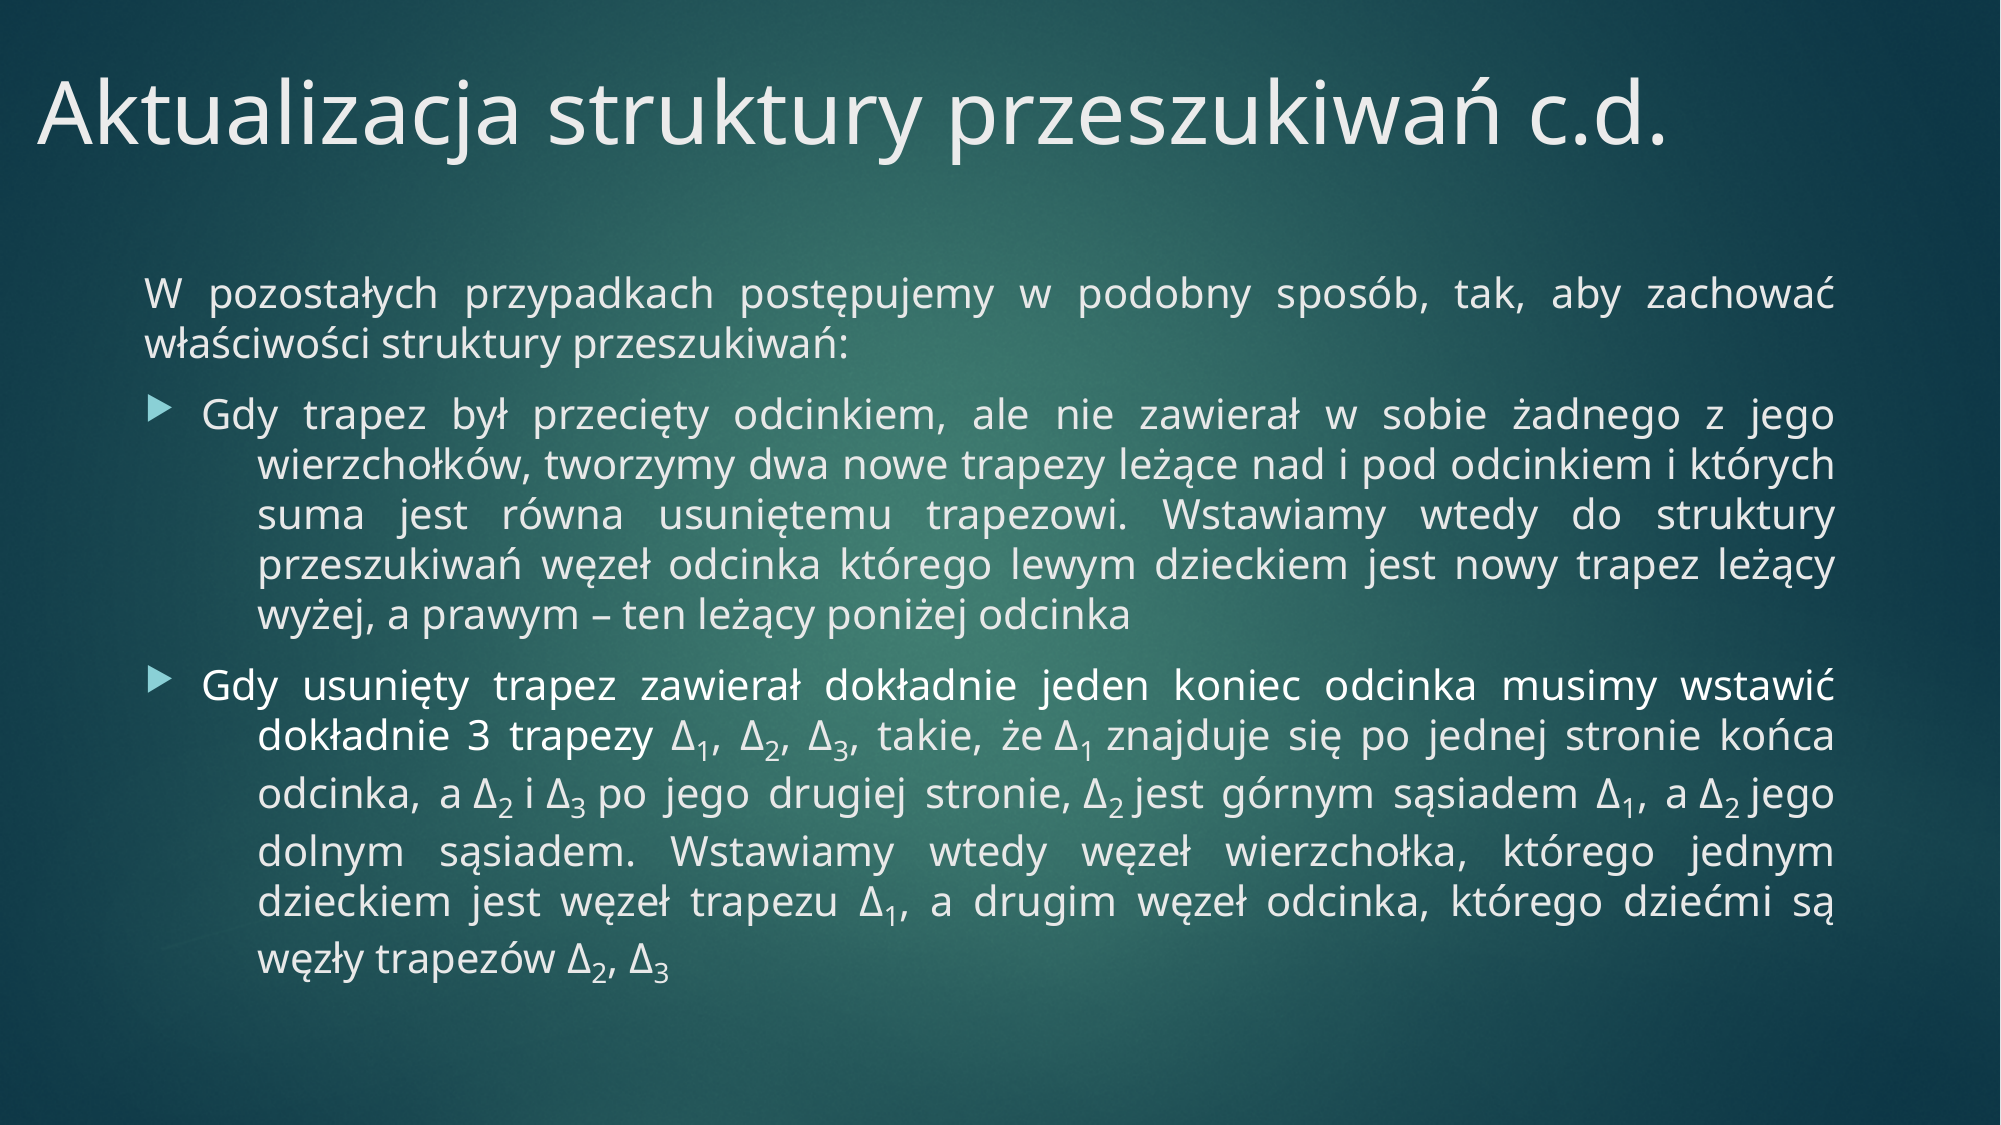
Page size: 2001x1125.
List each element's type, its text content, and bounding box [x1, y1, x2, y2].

list W pozostałych przypadkach postępujemy w podobny sposób, tak, aby zachować właściwości struktury przeszukiwań: Gdy trapez był przecięty odcinkiem, ale nie zawierał w sobie żadnego z jego wierzchołków, tworzymy dwa nowe trapezy leżące nad i pod odcinkiem i których suma jest równa usuniętemu trapezowi. Wstawiamy wtedy do struktury przeszukiwań węzeł odcinka którego lewym dzieckiem jest nowy trapez leżący wyżej, a prawym – ten leżący poniżej odcinka Gdy usunięty trapez zawierał dokładnie jeden koniec odcinka musimy wstawić dokładnie 3 trapezy Δ1, Δ2, Δ3, takie, że Δ1 znajduje się po jednej stronie końca odcinka, a Δ2 i Δ3 po jego drugiej stronie, Δ2 jest górnym sąsiadem Δ1, a Δ2 jego dolnym sąsiadem. Wstawiamy wtedy węzeł wierzchołka, którego jednym dzieckiem jest węzeł trapezu Δ1, a drugim węzeł odcinka, którego dziećmi są węzły trapezów Δ2, Δ3 [129, 259, 1852, 1096]
title Aktualizacja struktury przeszukiwań c.d. [22, 49, 1702, 225]
